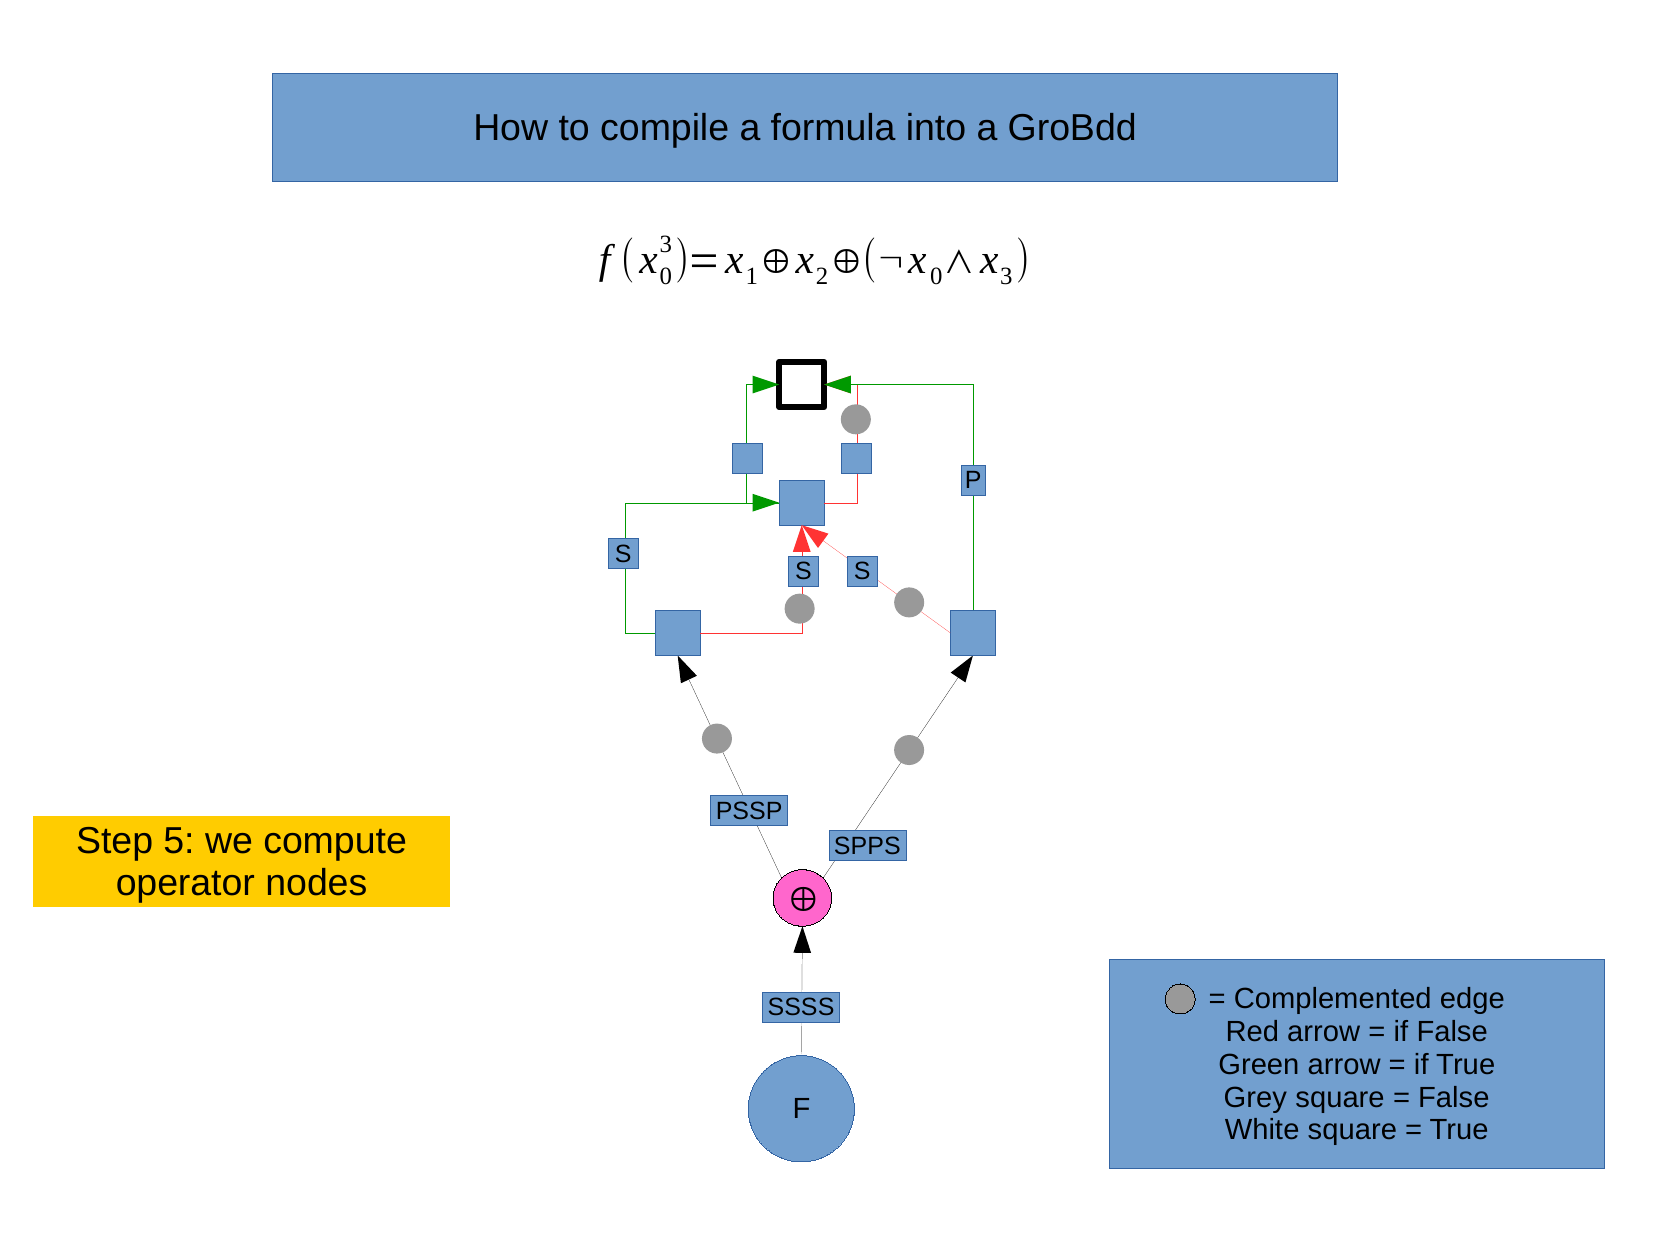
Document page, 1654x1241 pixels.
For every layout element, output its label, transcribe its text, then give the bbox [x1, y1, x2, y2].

text_box [773, 882, 778, 914]
text_box P [961, 465, 986, 496]
text_box PSSP [710, 795, 788, 826]
text_box [784, 593, 815, 624]
text_box Step 5: we compute operator nodes [33, 816, 450, 907]
text_box SSSS [762, 992, 840, 1023]
text_box F [748, 1055, 855, 1162]
text_box [827, 882, 832, 914]
text_box How to compile a formula into a GroBdd [272, 73, 1338, 182]
text_box [732, 443, 763, 474]
text_box [785, 921, 820, 927]
chart [590, 231, 1036, 289]
text_box [841, 443, 872, 474]
text_box [779, 362, 825, 408]
text_box [788, 869, 817, 873]
text_box [701, 723, 732, 754]
text_box [840, 404, 871, 435]
text_box [779, 480, 825, 526]
text_box S [608, 538, 639, 569]
chart [778, 873, 827, 921]
text_box S [788, 556, 819, 587]
text_box = Complemented edge Red arrow = if False Green arrow = if True Grey square = False White square = True [1109, 959, 1605, 1169]
text_box [950, 610, 996, 656]
text_box [894, 587, 925, 618]
text_box [1165, 983, 1196, 1014]
text_box [655, 610, 701, 656]
text_box S [847, 556, 878, 587]
text_box SPPS [829, 830, 907, 861]
text_box [894, 735, 925, 766]
